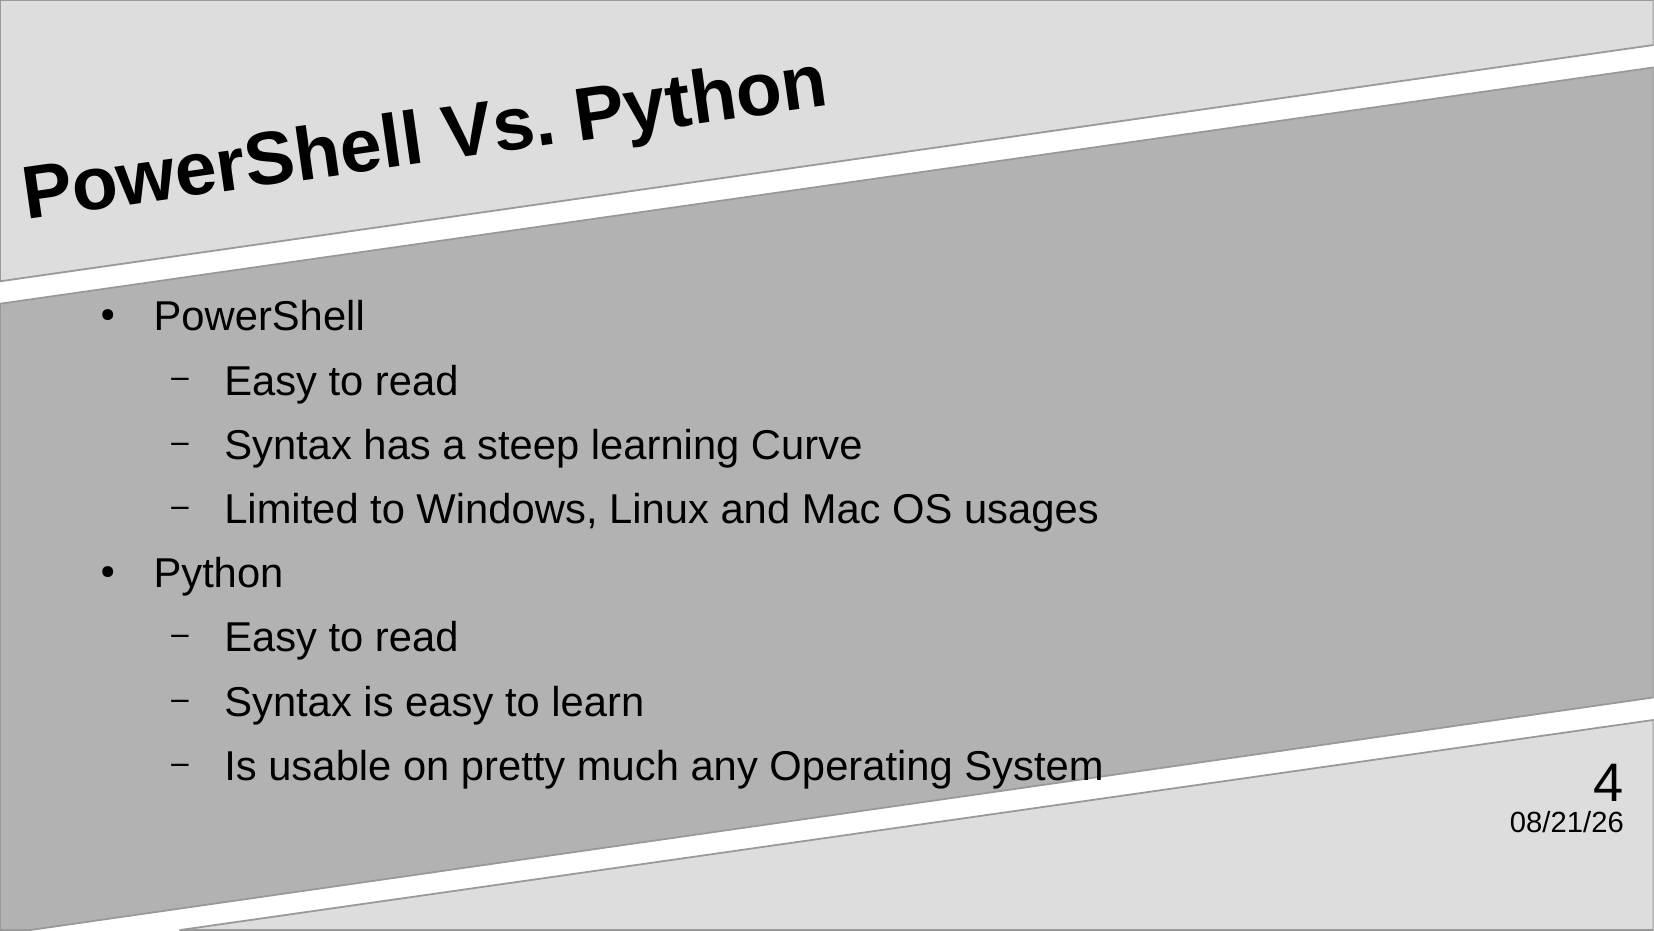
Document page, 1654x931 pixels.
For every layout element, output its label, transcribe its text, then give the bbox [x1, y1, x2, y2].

list PowerShell Easy to read Syntax has a steep learning Curve Limited to Windows, Linux and Mac OS usages Python Easy to read Syntax is easy to learn Is usable on pretty much any Operating System [82, 292, 1538, 833]
title PowerShell Vs. Python [11, 0, 1496, 272]
